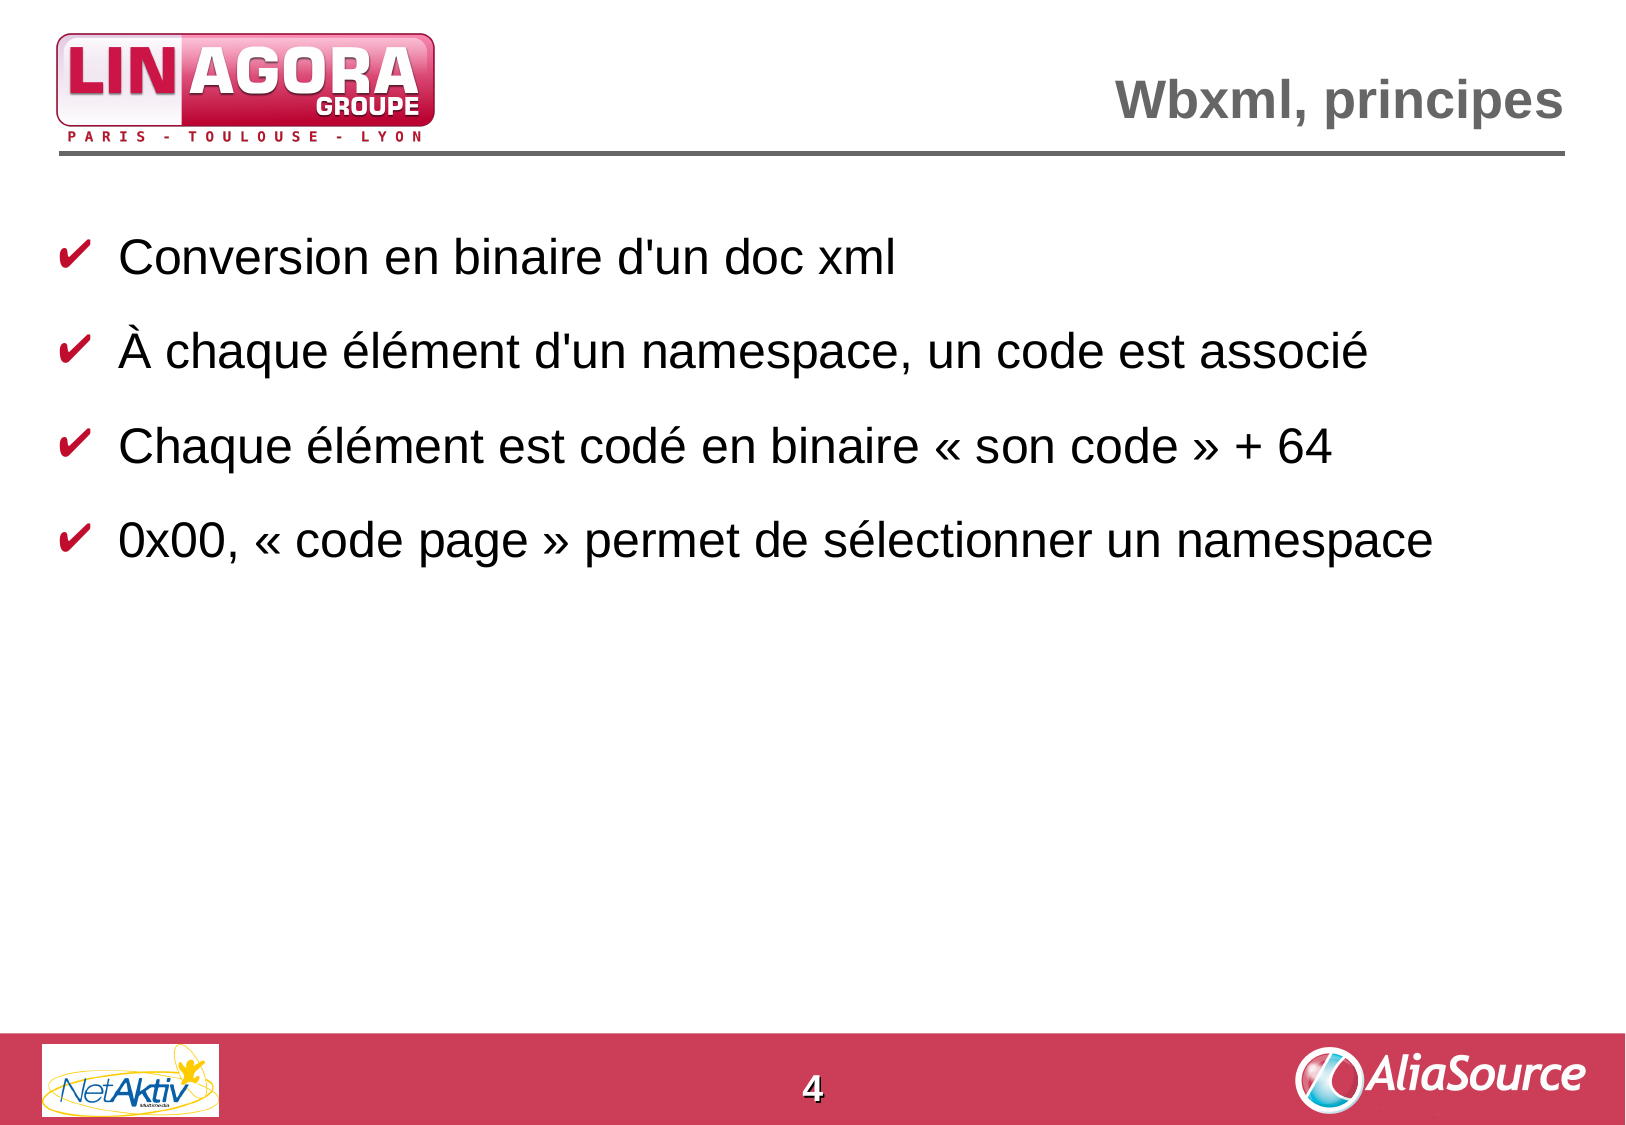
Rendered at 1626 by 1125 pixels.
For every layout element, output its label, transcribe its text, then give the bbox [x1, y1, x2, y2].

list Conversion en binaire d'un doc xml À chaque élément d'un namespace, un code est associé Chaque élément est codé en binaire « son code » + 64 0x00, « code page » permet de sélectionner un namespace [59, 236, 1570, 964]
picture [53, 31, 438, 143]
picture [1293, 1045, 1589, 1121]
title Wbxml, principes [442, 66, 1565, 141]
picture [42, 1044, 219, 1117]
